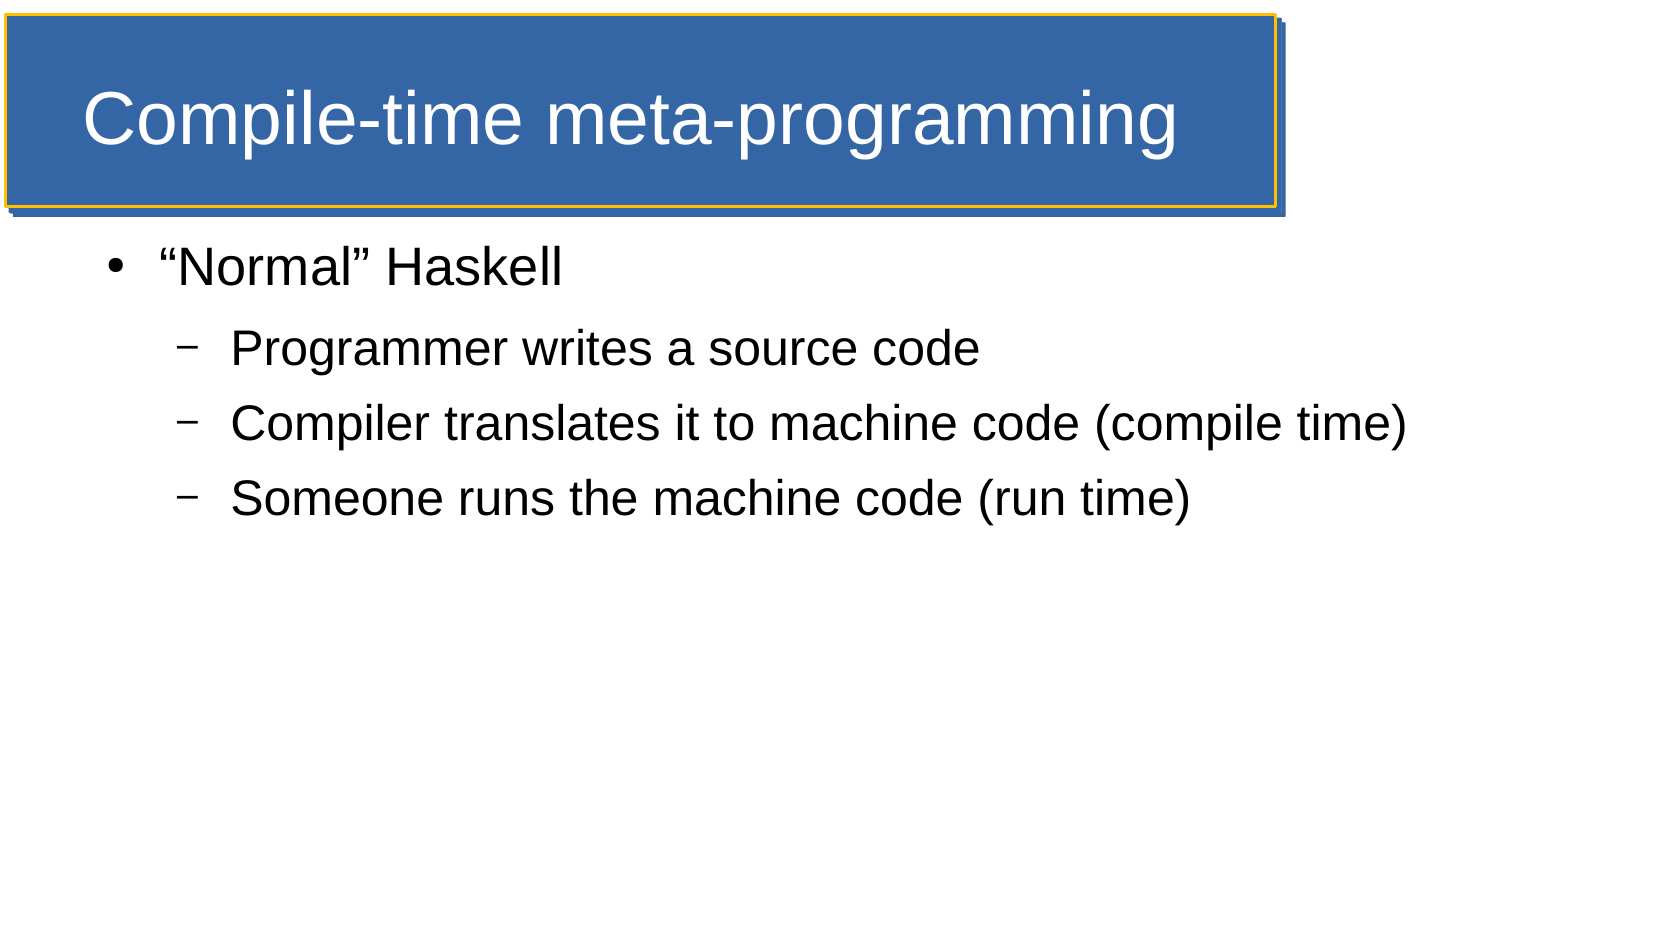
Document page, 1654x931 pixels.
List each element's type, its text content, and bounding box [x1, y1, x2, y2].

title Compile-time meta-programming [82, 44, 1235, 192]
list “Normal” Haskell Programmer writes a source code Compiler translates it to machine code (compile time) Someone runs the machine code (run time) [88, 236, 1565, 798]
